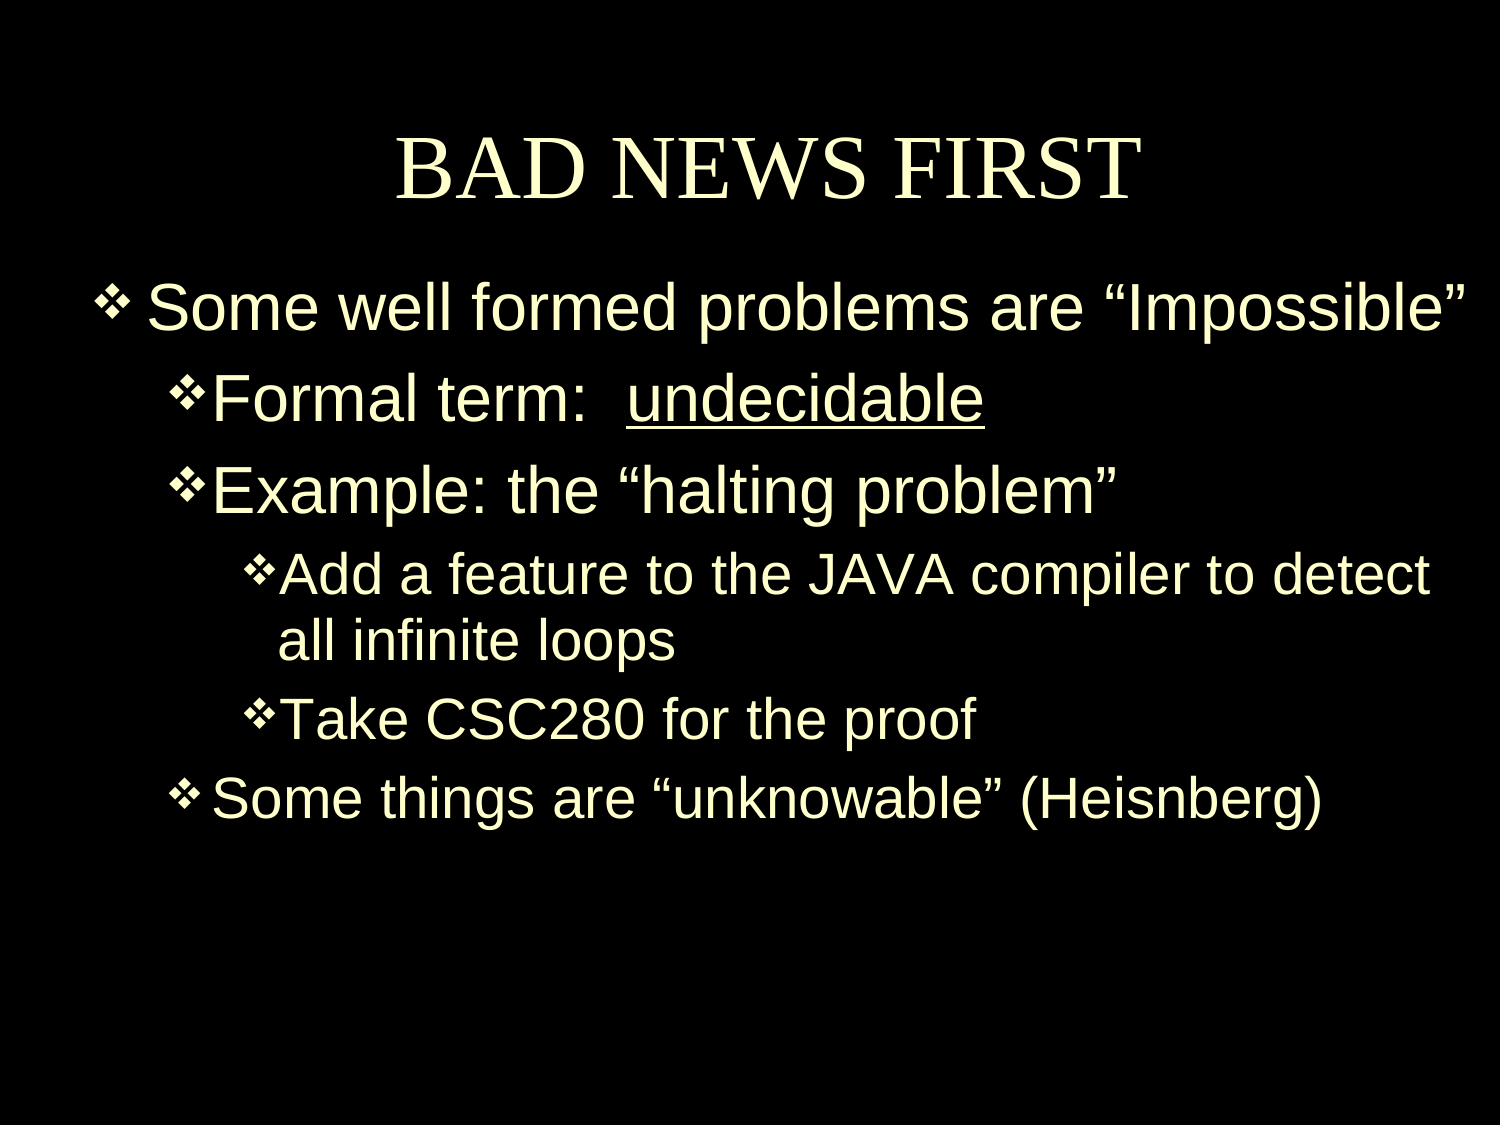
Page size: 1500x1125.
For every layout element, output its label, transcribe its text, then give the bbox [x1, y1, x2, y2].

title BAD NEWS FIRST [112, 72, 1426, 262]
list Some well formed problems are “Impossible” Formal term: undecidable Example: the “halting problem” Add a feature to the JAVA compiler to detect all infinite loops Take CSC280 for the proof Some things are “unknowable” (Heisnberg) [75, 262, 1500, 1026]
